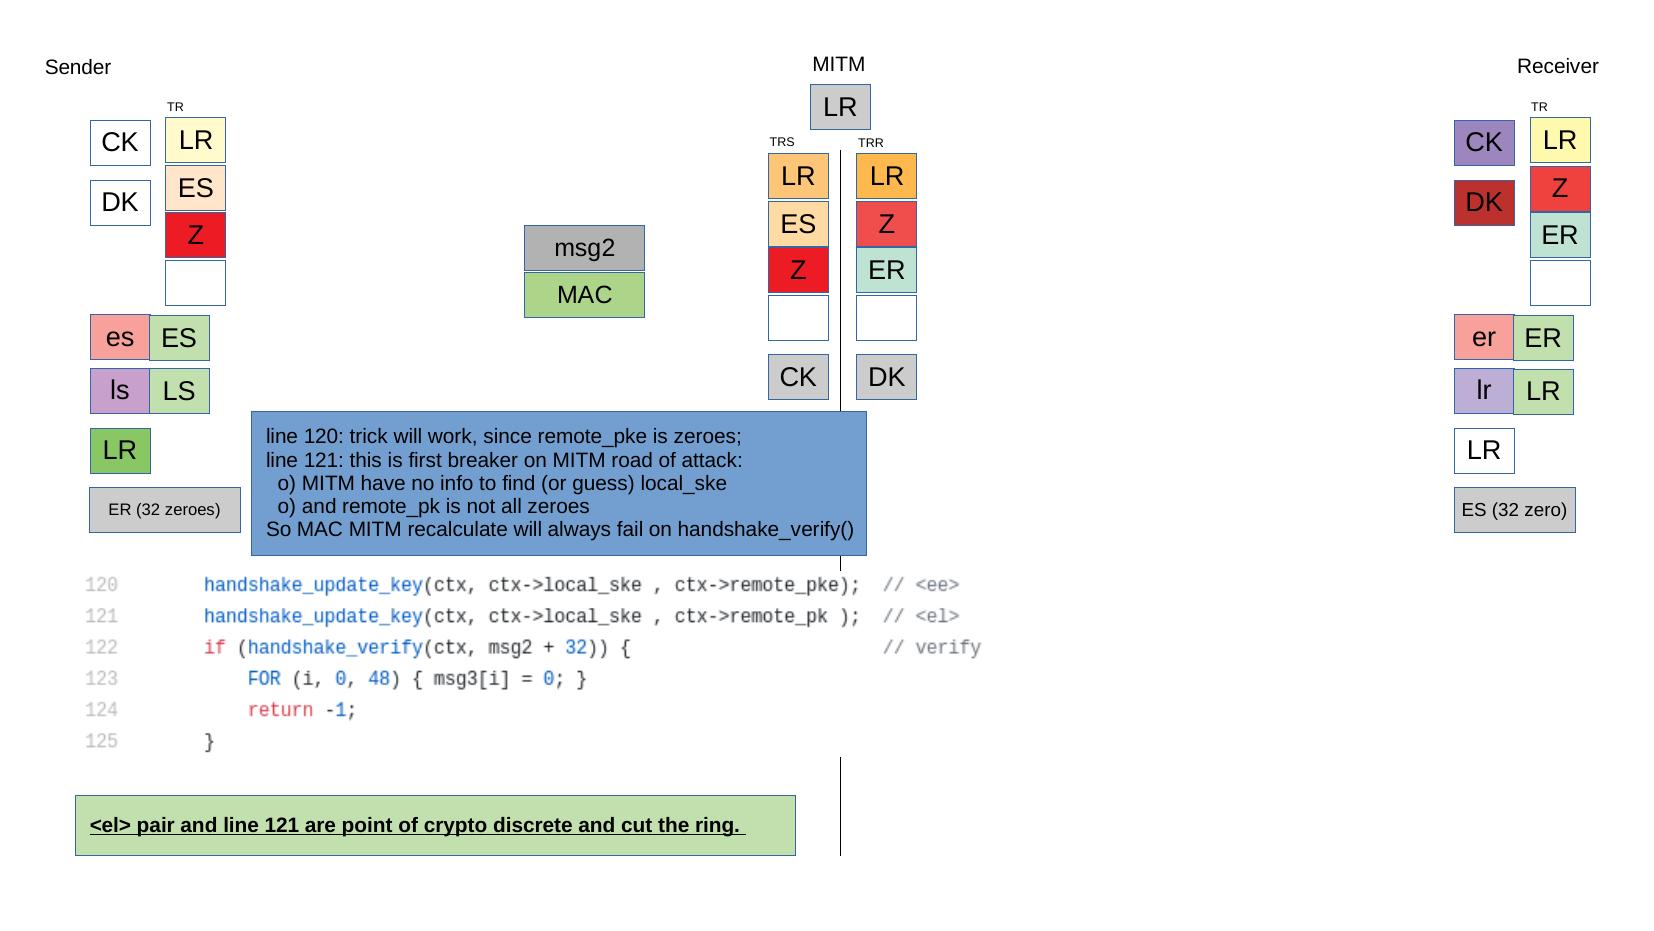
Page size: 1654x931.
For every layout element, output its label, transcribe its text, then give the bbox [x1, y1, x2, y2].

text_box ER [1513, 315, 1574, 361]
text_box Z [1530, 166, 1591, 212]
text_box LR [165, 117, 226, 163]
text_box msg2 [524, 225, 645, 271]
text_box Receiver [1502, 47, 1654, 93]
text_box line 120: trick will work, since remote_pke is zeroes; line 121: this is first breaker on MITM road of attack: o) MITM have no info to find (or guess) local_ske o) and remote_pk is not all zeroes So MAC MITM recalculate will always fail on handshake_verify() [251, 411, 867, 556]
text_box CK [768, 354, 829, 400]
text_box MAC [524, 272, 645, 318]
text_box es [90, 314, 151, 360]
text_box TRR [843, 128, 904, 172]
text_box Sender [30, 48, 196, 94]
text_box MITM [797, 45, 886, 91]
text_box TRS [754, 128, 815, 172]
text_box [768, 295, 829, 341]
text_box ls [90, 368, 149, 414]
text_box ER (32 zeroes) [89, 487, 241, 533]
text_box LS [149, 368, 210, 414]
text_box ES [768, 201, 829, 247]
text_box LR [768, 153, 829, 199]
text_box Z [856, 201, 917, 247]
text_box LR [856, 153, 917, 199]
text_box LR [1530, 117, 1591, 163]
text_box LR [1513, 369, 1574, 415]
text_box ES [165, 165, 226, 211]
picture [65, 571, 1008, 758]
text_box [856, 295, 917, 341]
text_box LR [90, 428, 151, 474]
text_box [165, 260, 226, 306]
text_box ER [856, 247, 917, 293]
text_box <el> pair and line 121 are point of crypto discrete and cut the ring. [75, 795, 796, 856]
text_box DK [90, 180, 151, 226]
text_box DK [1454, 180, 1515, 226]
text_box Z [165, 212, 226, 258]
text_box er [1454, 314, 1515, 360]
text_box DK [856, 354, 917, 400]
text_box CK [1454, 120, 1515, 166]
text_box lr [1454, 368, 1515, 414]
text_box CK [90, 120, 151, 166]
text_box LR [810, 84, 871, 130]
text_box ES [149, 315, 210, 361]
text_box ES (32 zero) [1454, 487, 1576, 533]
text_box LR [1454, 428, 1515, 474]
text_box ER [1530, 212, 1591, 258]
text_box Z [768, 247, 829, 293]
text_box [1530, 260, 1591, 306]
text_box TR [152, 92, 213, 136]
text_box TR [1516, 92, 1577, 136]
